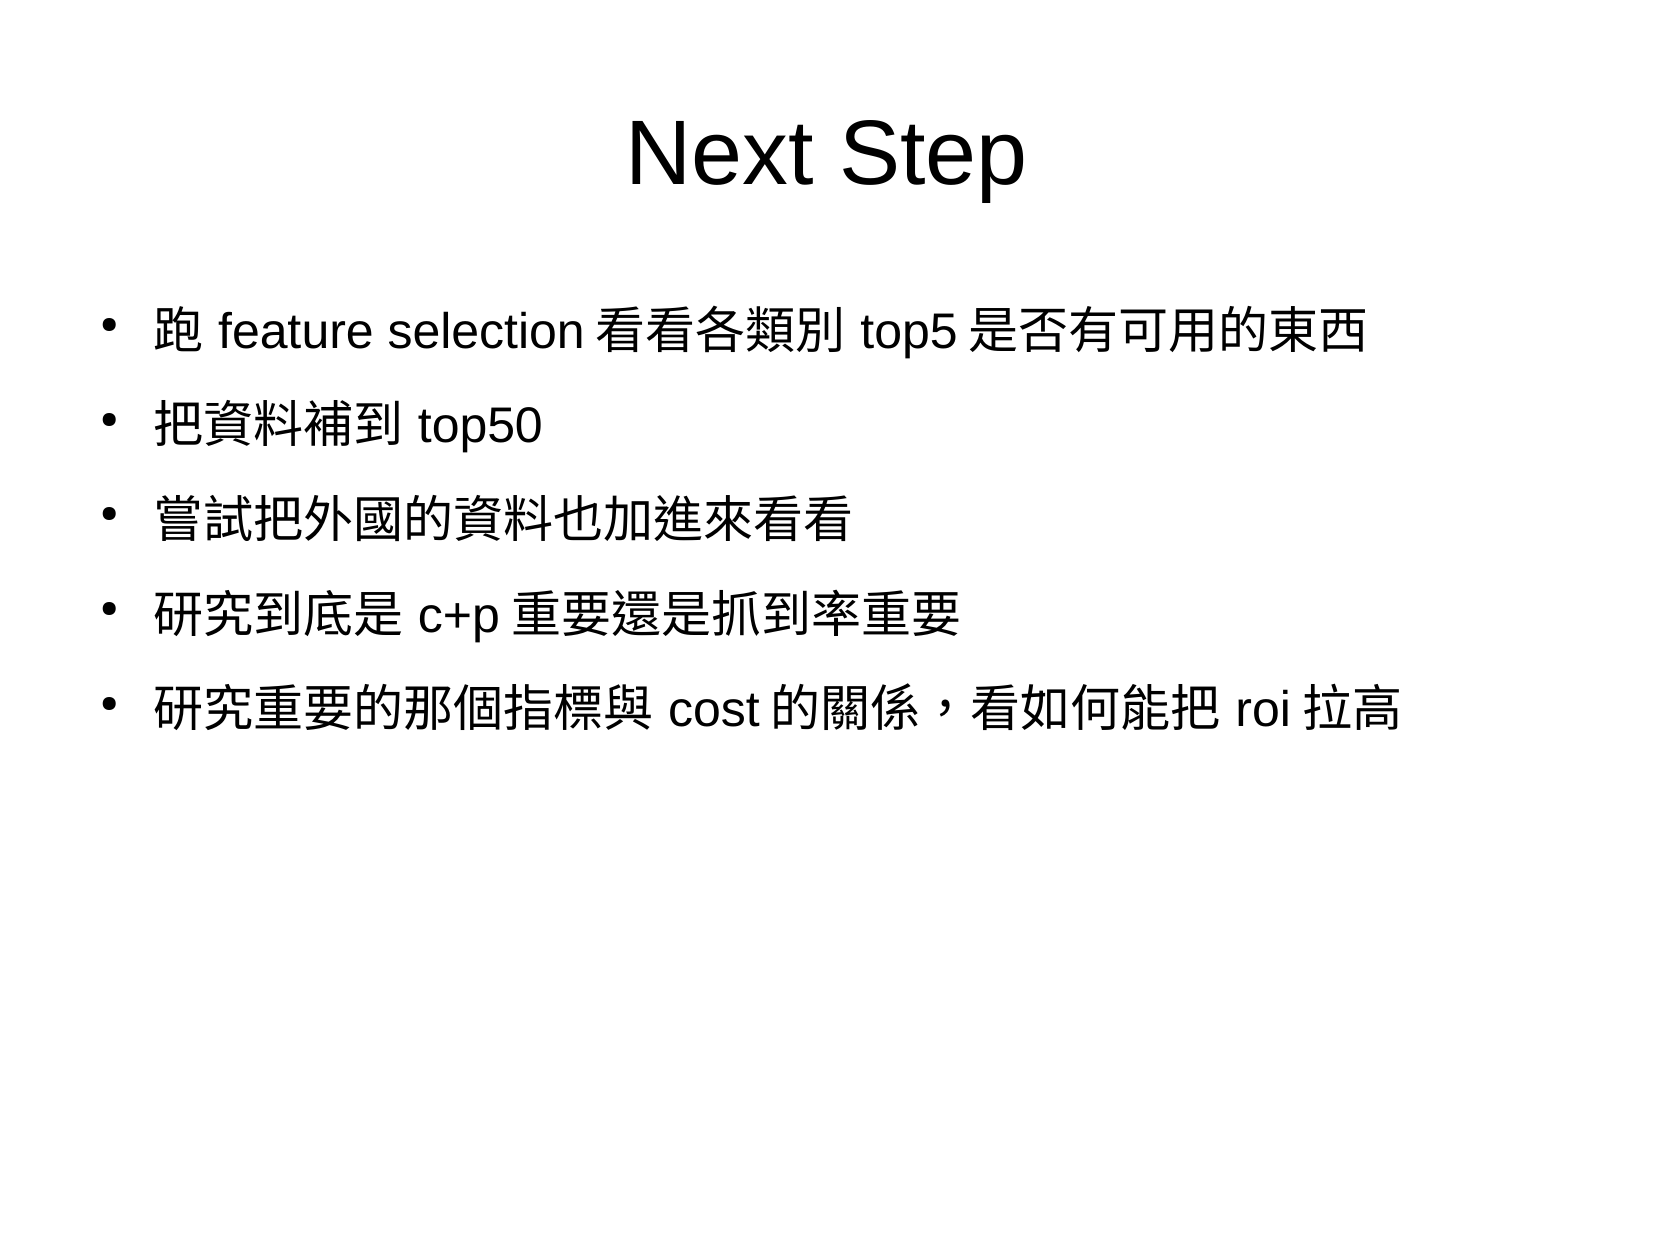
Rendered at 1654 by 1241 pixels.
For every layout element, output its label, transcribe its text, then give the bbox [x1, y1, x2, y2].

list 跑feature selection看看各類別top5是否有可用的東西 把資料補到top50 嘗試把外國的資料也加進來看看 研究到底是c+p重要還是抓到率重要 研究重要的那個指標與cost的關係，看如何能把roi拉高 [82, 290, 1571, 1010]
title Next Step [82, 49, 1571, 257]
